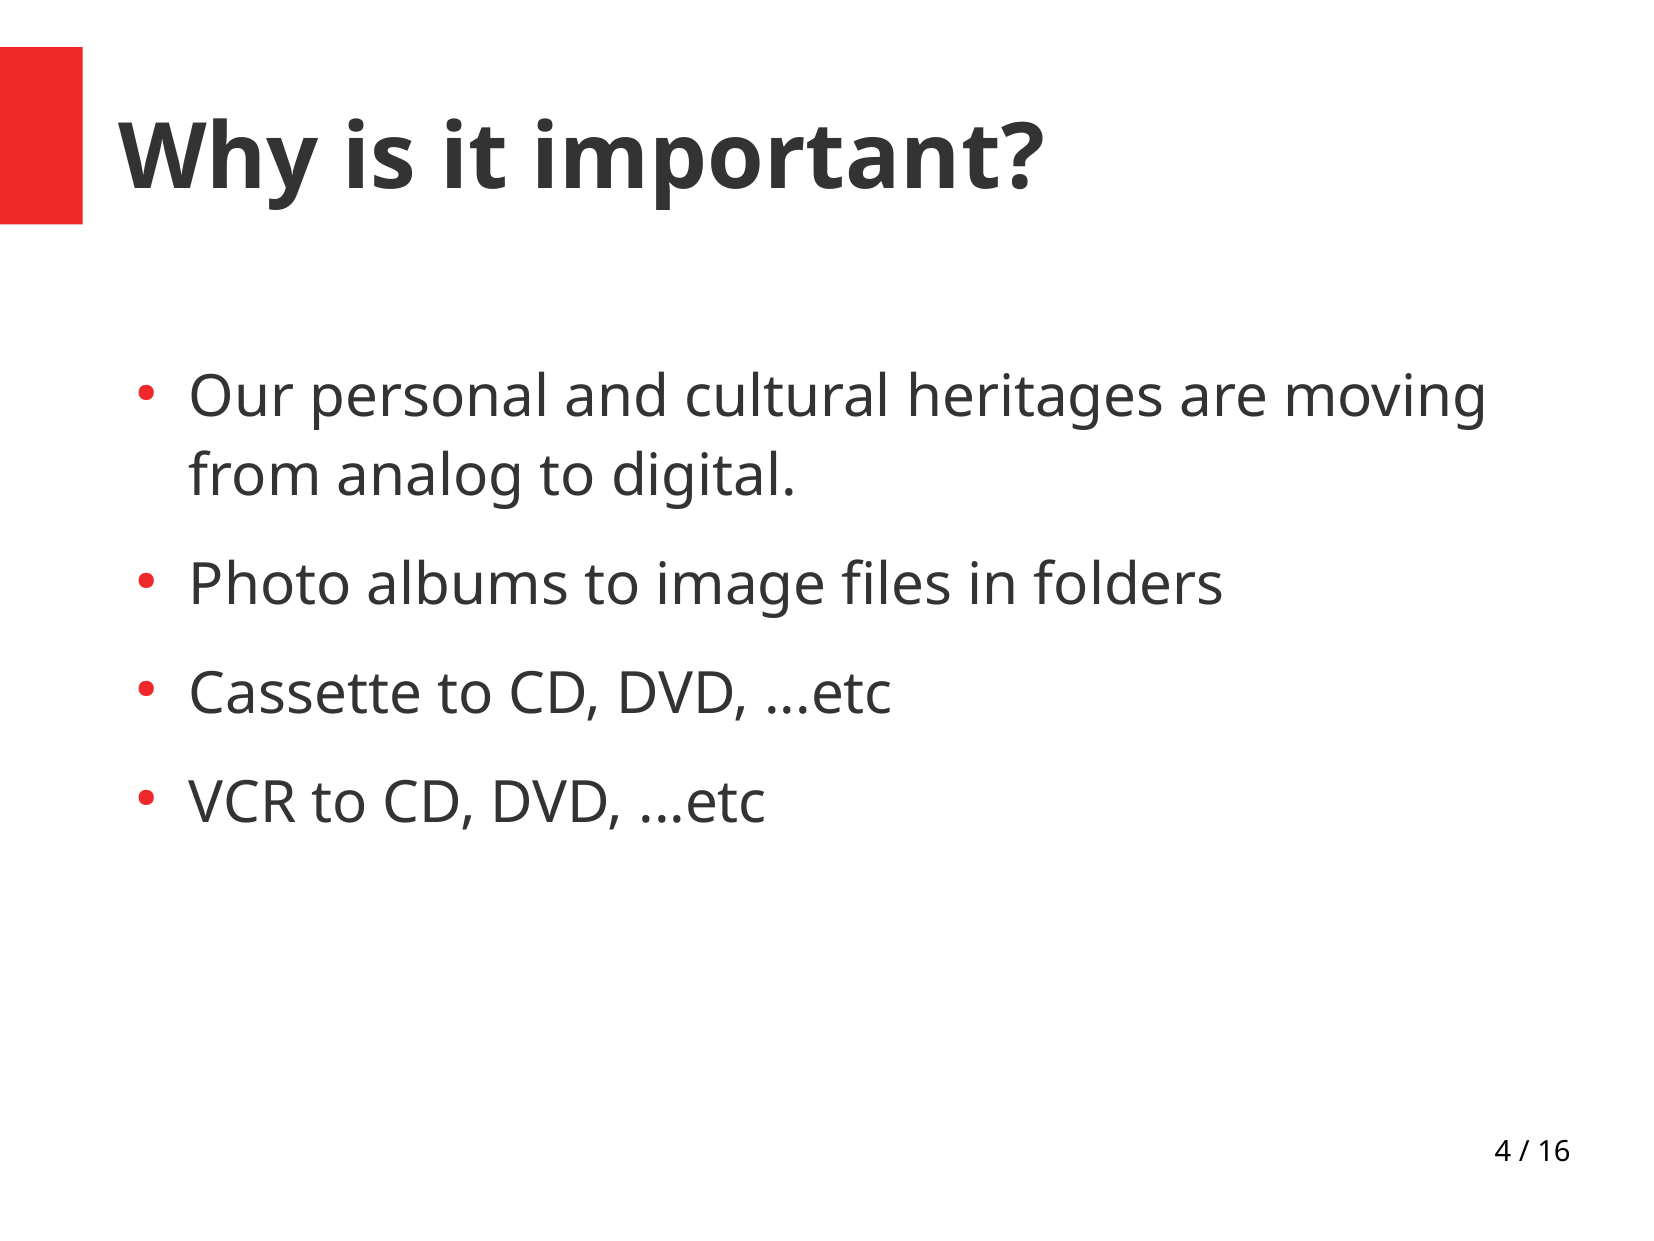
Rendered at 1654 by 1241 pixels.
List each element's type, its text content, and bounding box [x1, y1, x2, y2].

list Our personal and cultural heritages are moving from analog to digital. Photo albums to image files in folders Cassette to CD, DVD, ...etc VCR to CD, DVD, ...etc [118, 354, 1536, 1074]
title Why is it important? [118, 49, 1571, 257]
